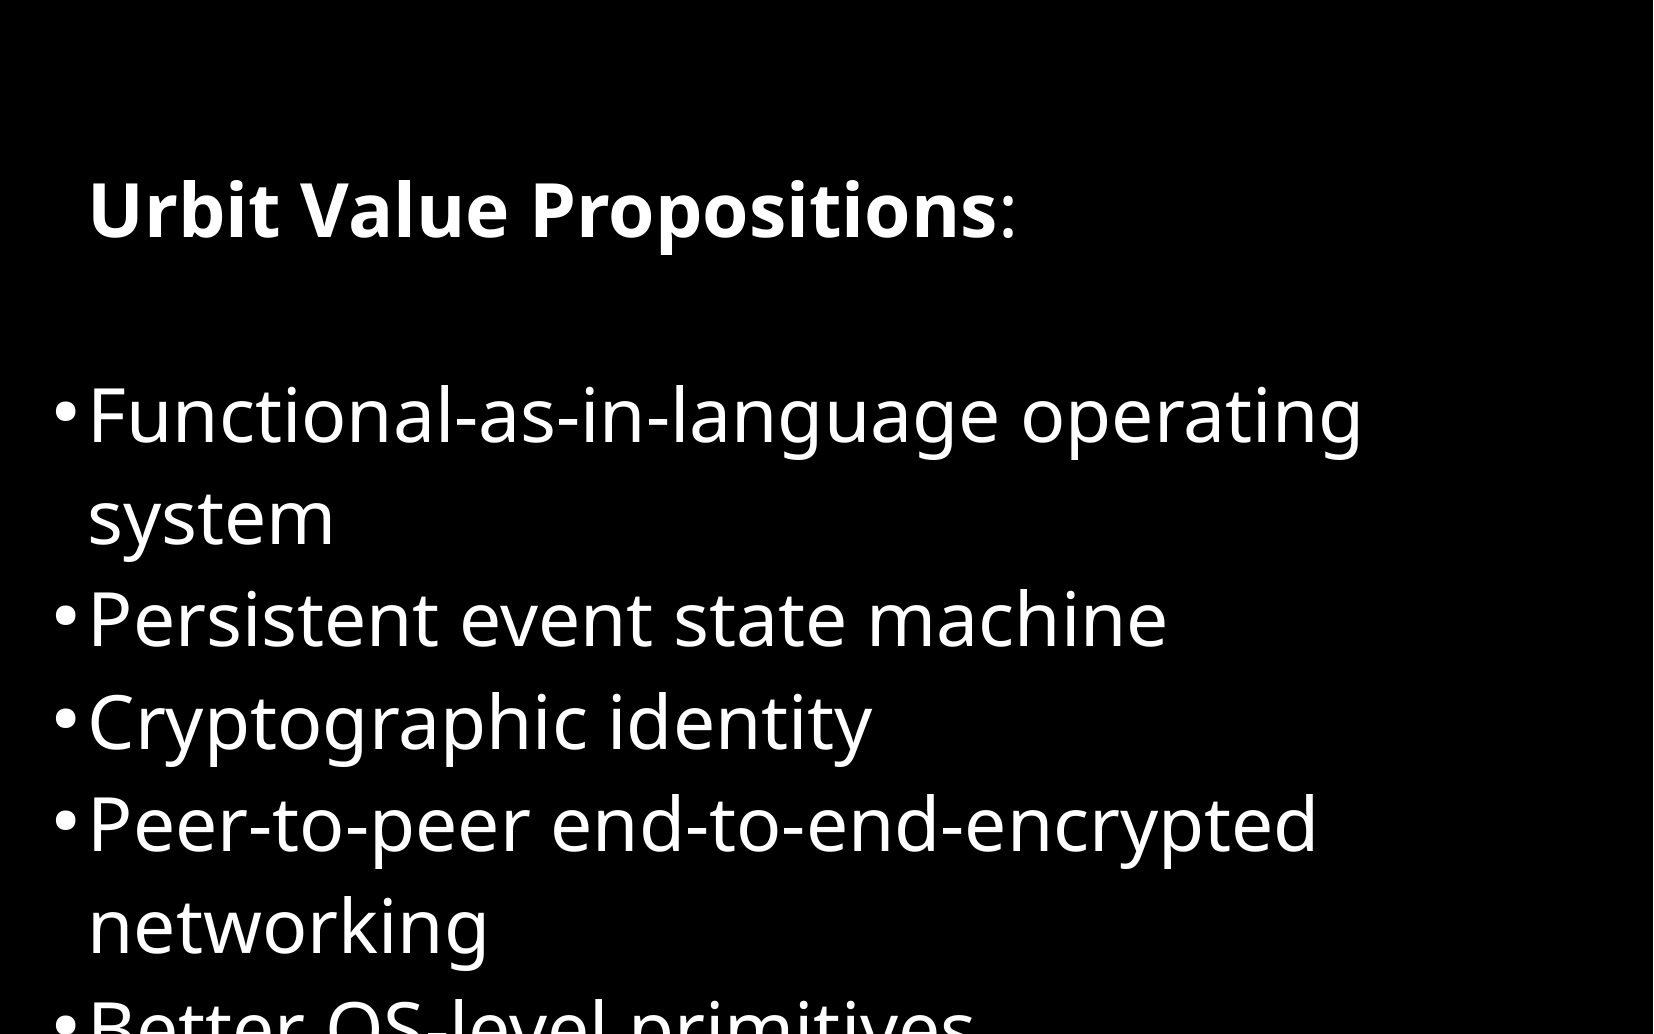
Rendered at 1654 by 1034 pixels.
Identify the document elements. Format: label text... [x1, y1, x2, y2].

text_box Urbit Value Propositions: Functional-as-in-language operating system Persistent event state machine Cryptographic identity Peer-to-peer end-to-end-encrypted networking Better OS-level primitives Standard app structure on backend [37, 150, 1634, 872]
